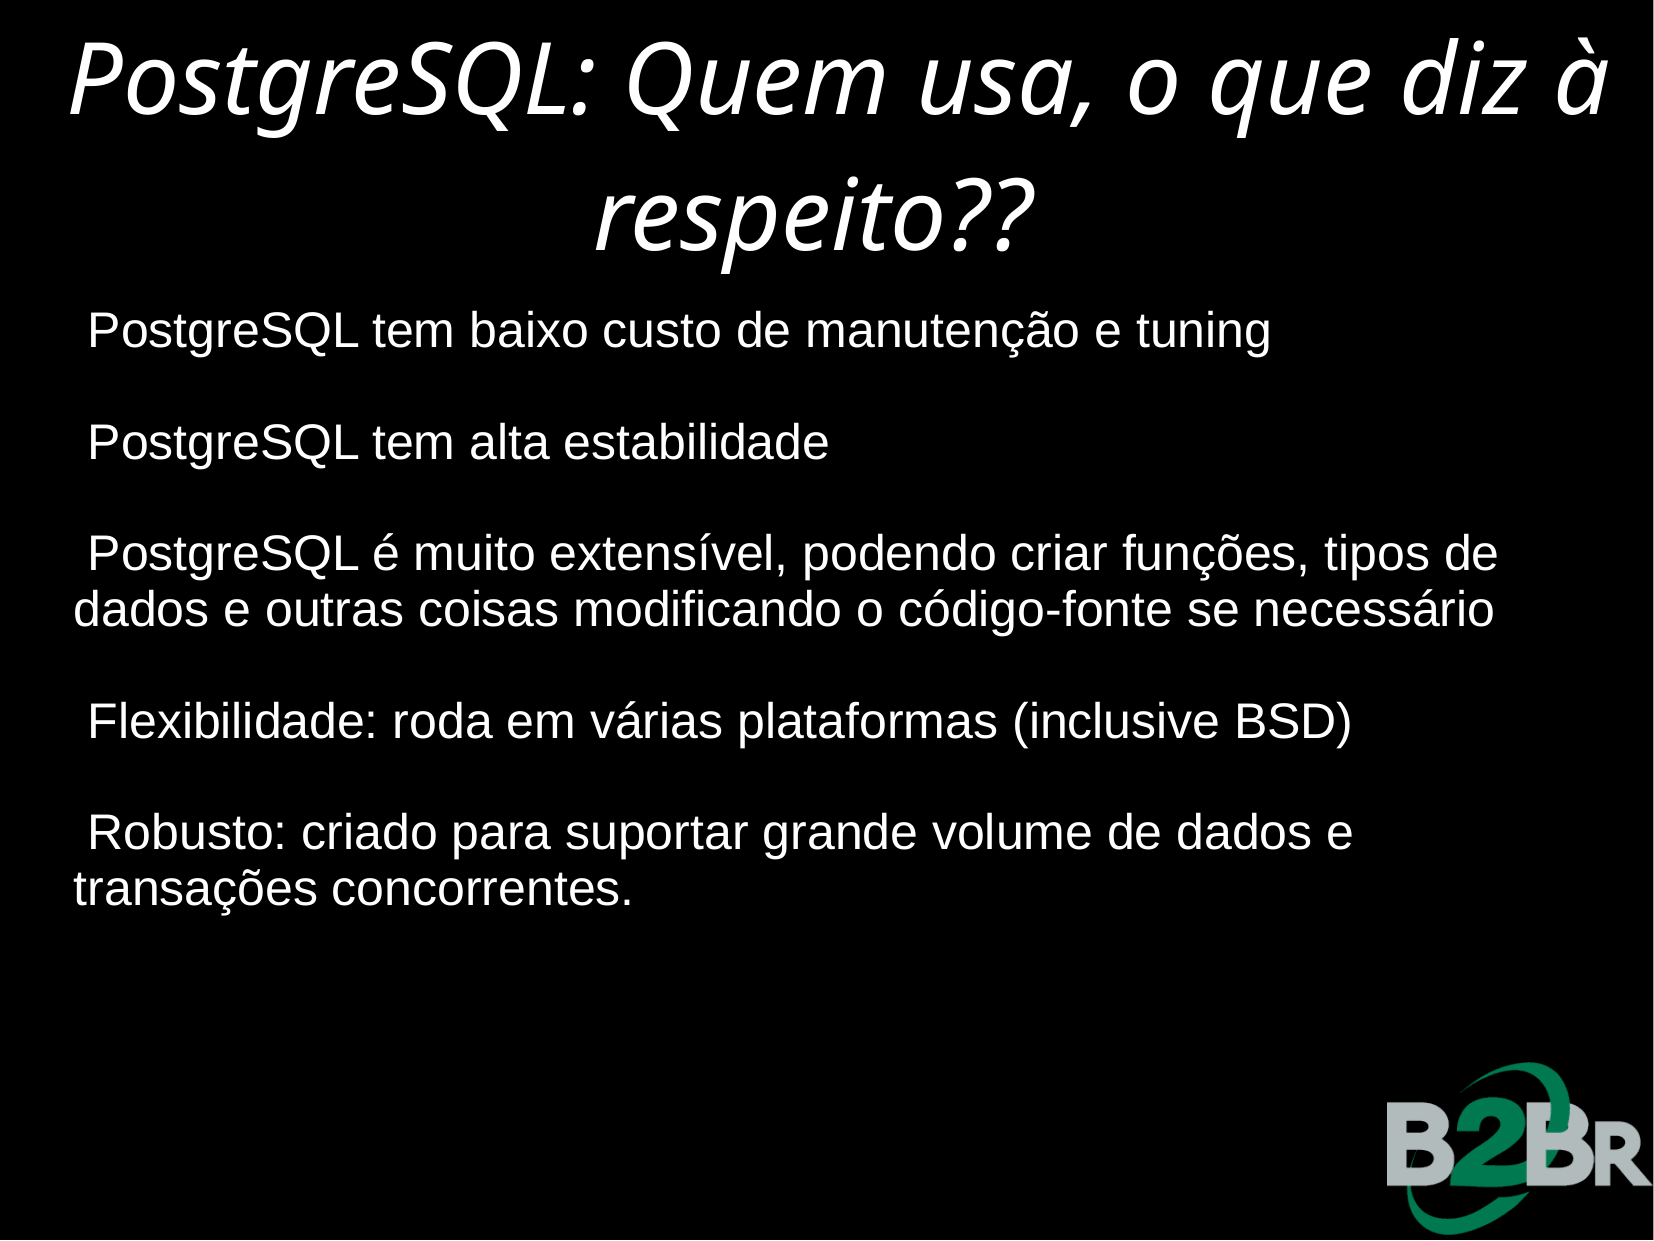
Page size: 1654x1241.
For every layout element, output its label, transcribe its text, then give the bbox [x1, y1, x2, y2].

text_box PostgreSQL: Quem usa, o que diz à respeito?? [0, 0, 1654, 248]
picture [1387, 1062, 1654, 1235]
text_box PostgreSQL tem baixo custo de manutenção e tuning PostgreSQL tem alta estabilidade PostgreSQL é muito extensível, podendo criar funções, tipos de dados e outras coisas modificando o código-fonte se necessário Flexibilidade: roda em várias plataformas (inclusive BSD) Robusto: criado para suportar grande volume de dados e transações concorrentes. [59, 295, 1595, 980]
